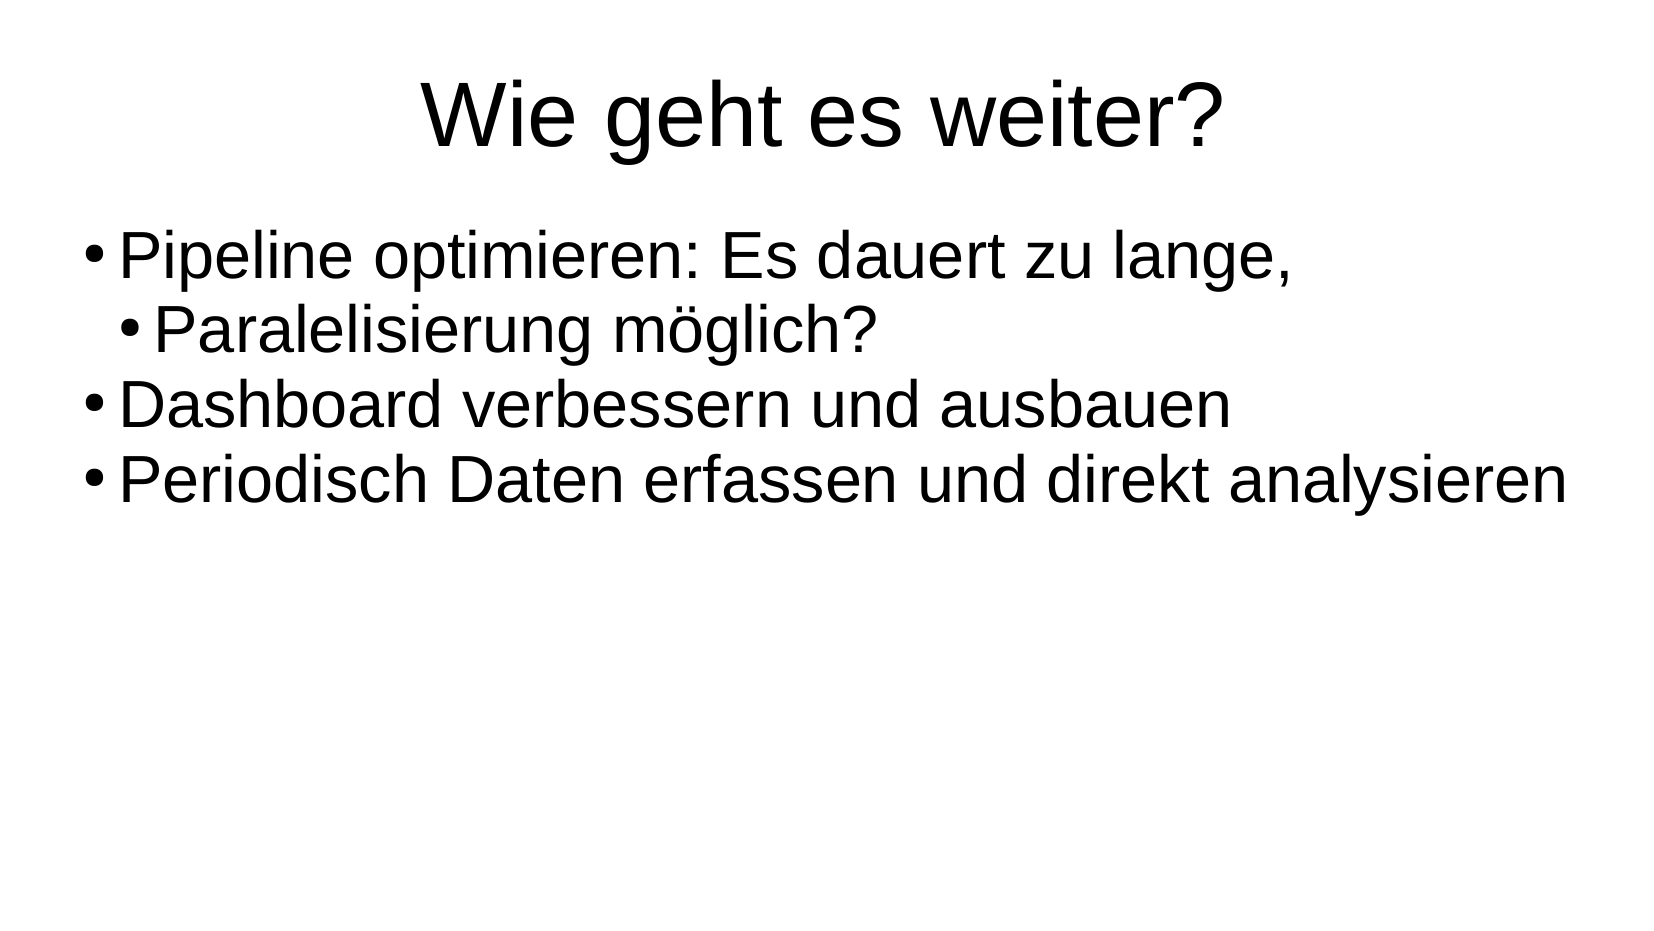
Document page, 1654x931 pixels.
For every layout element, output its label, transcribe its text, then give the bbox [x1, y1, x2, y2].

subtitle Pipeline optimieren: Es dauert zu lange, Paralelisierung möglich? Dashboard verbessern und ausbauen Periodisch Daten erfassen und direkt analysieren [82, 217, 1571, 758]
title Wie geht es weiter? [82, 37, 1571, 193]
